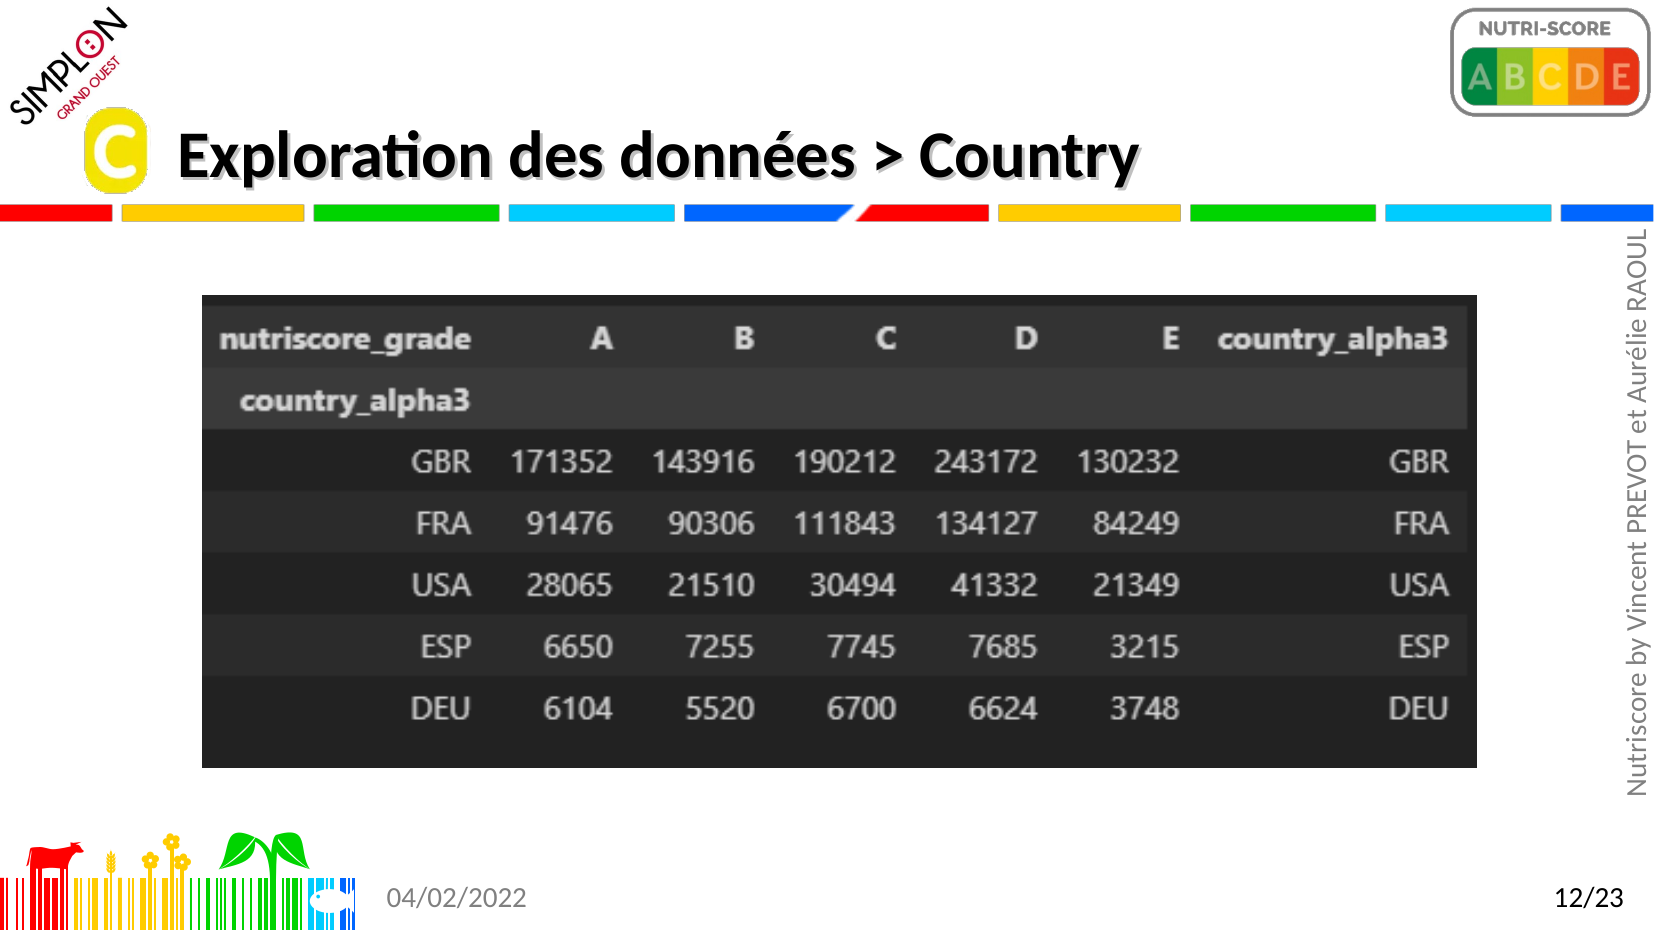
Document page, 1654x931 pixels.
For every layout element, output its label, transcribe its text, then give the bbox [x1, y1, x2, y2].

picture [2, 2, 147, 147]
picture [82, 106, 151, 195]
picture [0, 826, 355, 930]
picture [202, 295, 1477, 768]
title Exploration des données > Country [177, 108, 1571, 213]
picture [1448, 4, 1654, 119]
picture [0, 200, 1654, 225]
